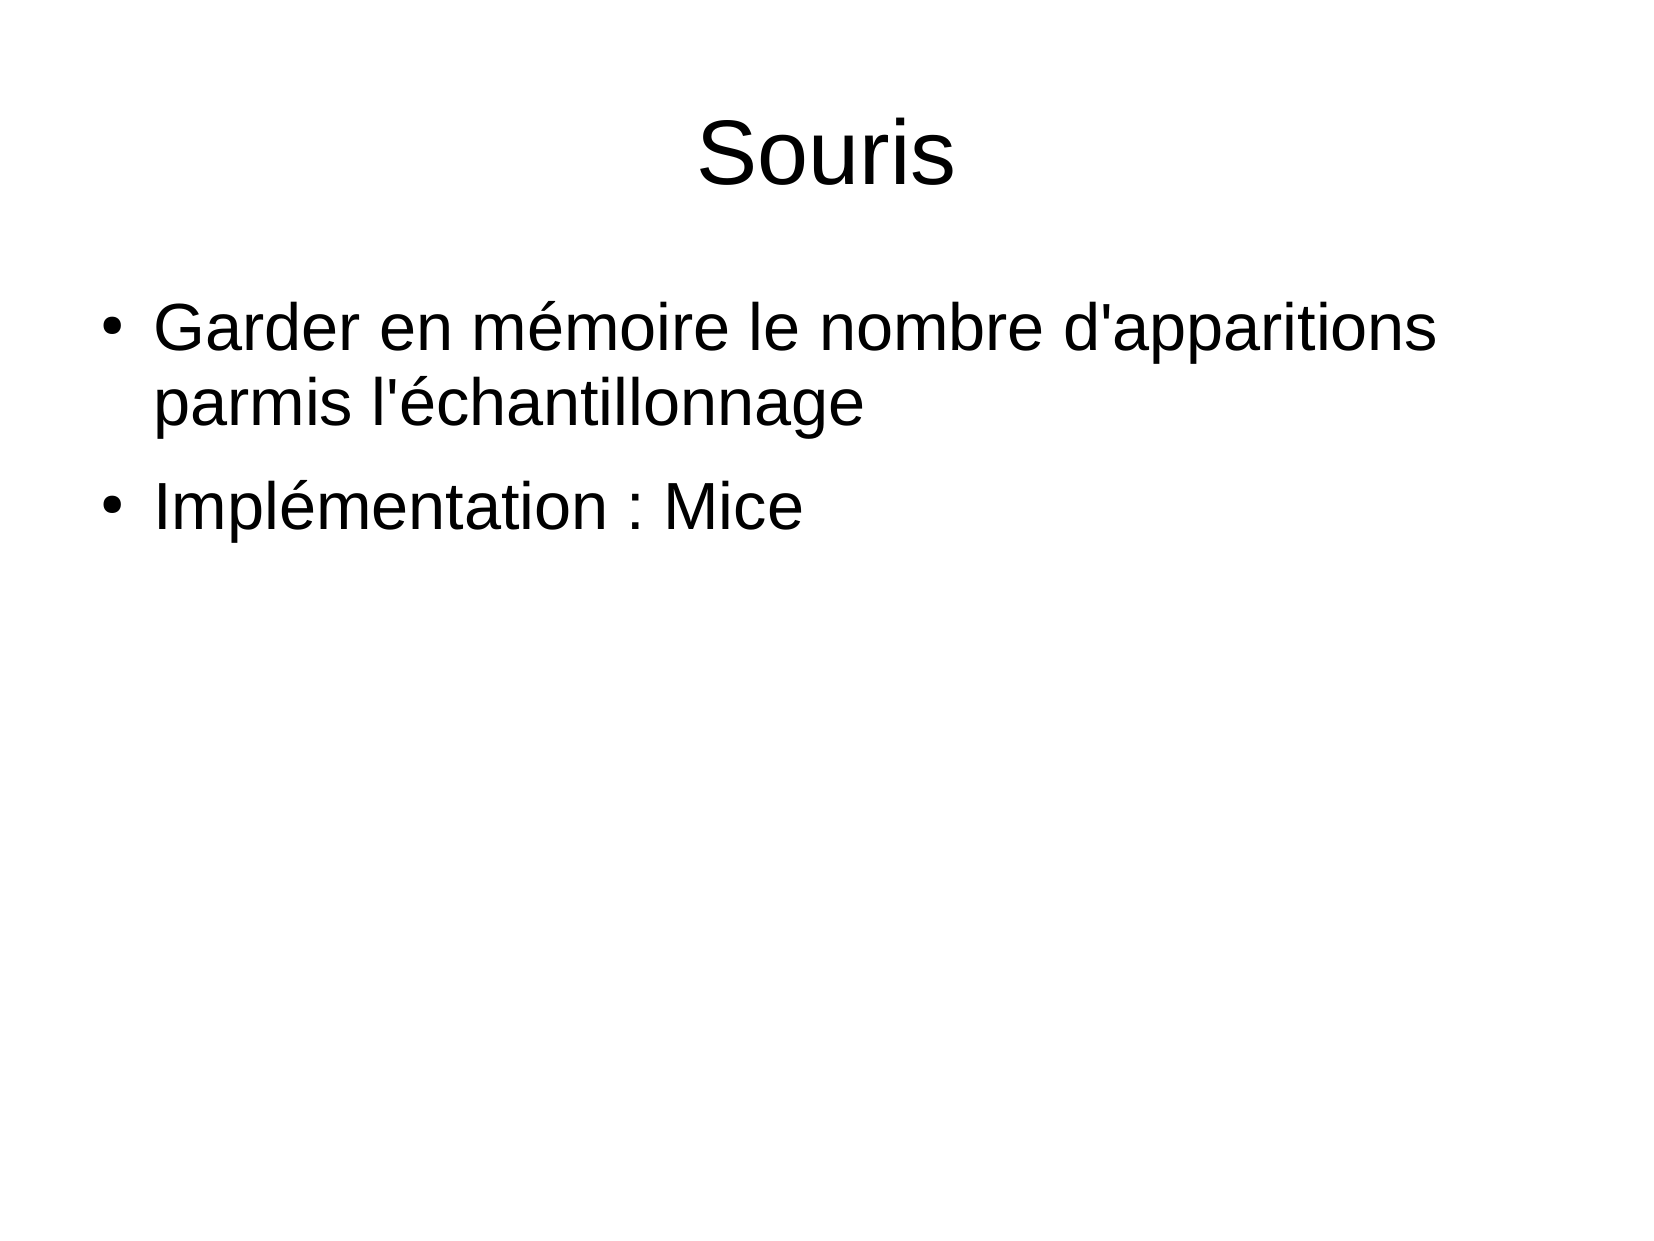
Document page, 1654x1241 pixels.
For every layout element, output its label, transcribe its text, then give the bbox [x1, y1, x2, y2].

list Garder en mémoire le nombre d'apparitions parmis l'échantillonnage Implémentation : Mice [82, 290, 1538, 1010]
title Souris [82, 49, 1571, 257]
